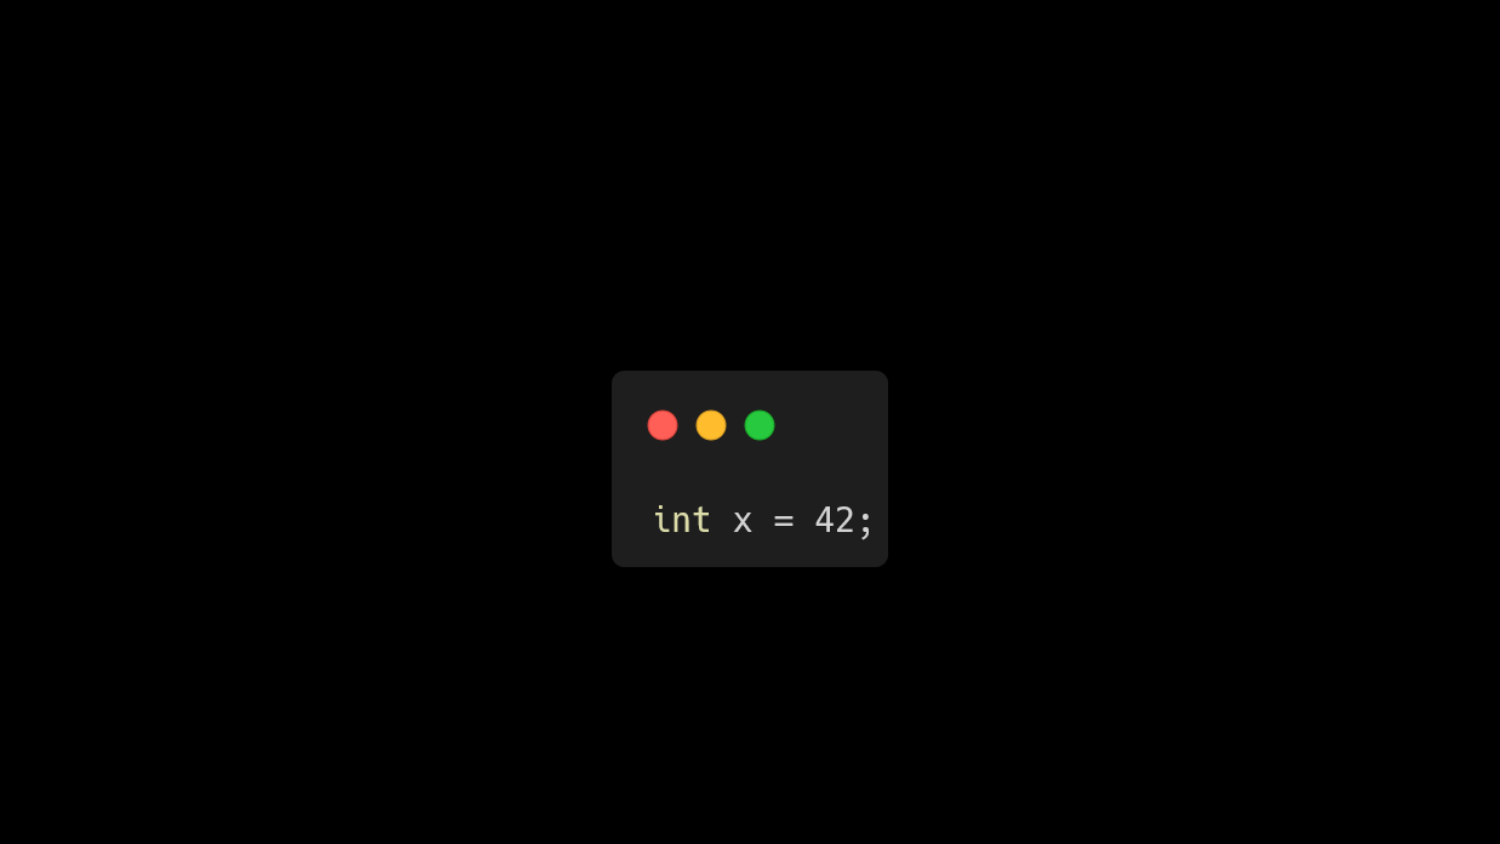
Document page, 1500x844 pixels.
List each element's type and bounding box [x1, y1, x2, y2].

picture [476, 235, 1024, 703]
